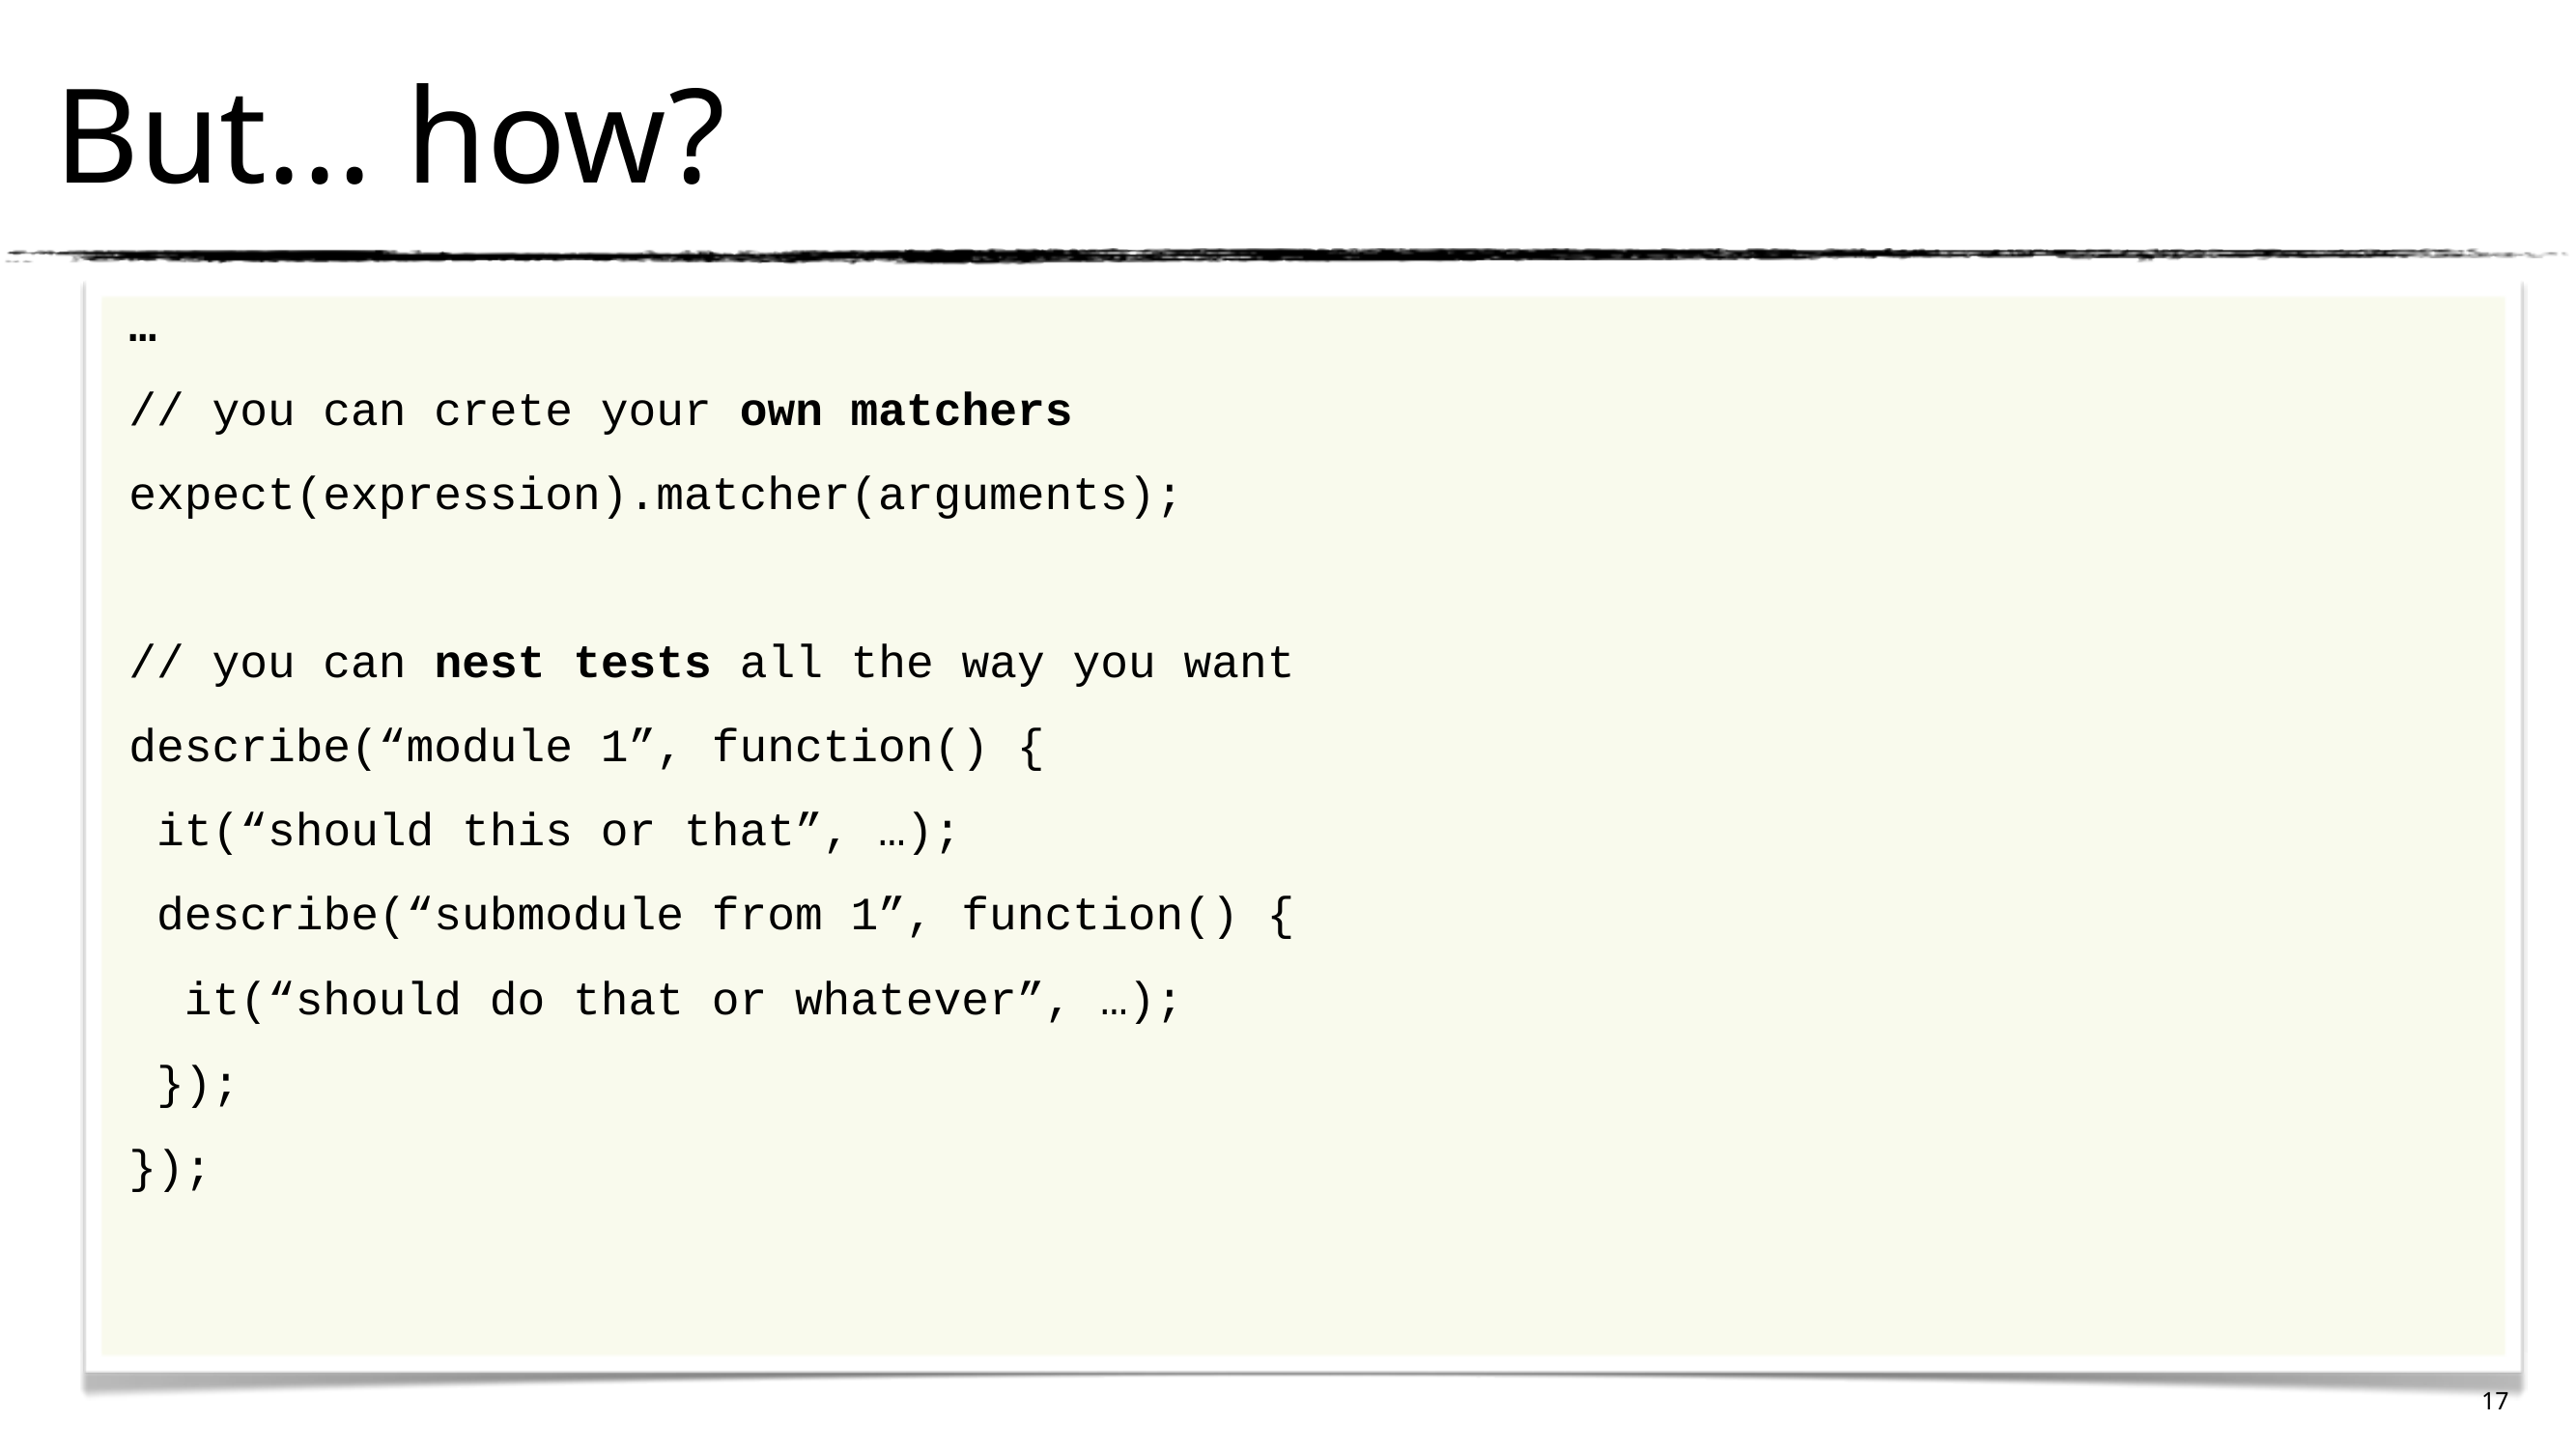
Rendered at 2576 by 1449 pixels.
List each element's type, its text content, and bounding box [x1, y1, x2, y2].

text_box <number> [2474, 1378, 2517, 1423]
list … // you can crete your own matchers expect(expression).matcher(arguments); // you can nest tests all the way you want describe(“module 1”, function() { it(“should this or that”, …); describe(“submodule from 1”, function() { it(“should do that or whatever”, …); }); }); [128, 295, 2507, 1333]
picture [0, 248, 2576, 268]
picture [80, 280, 2528, 1401]
title But... how? [45, 12, 2528, 250]
